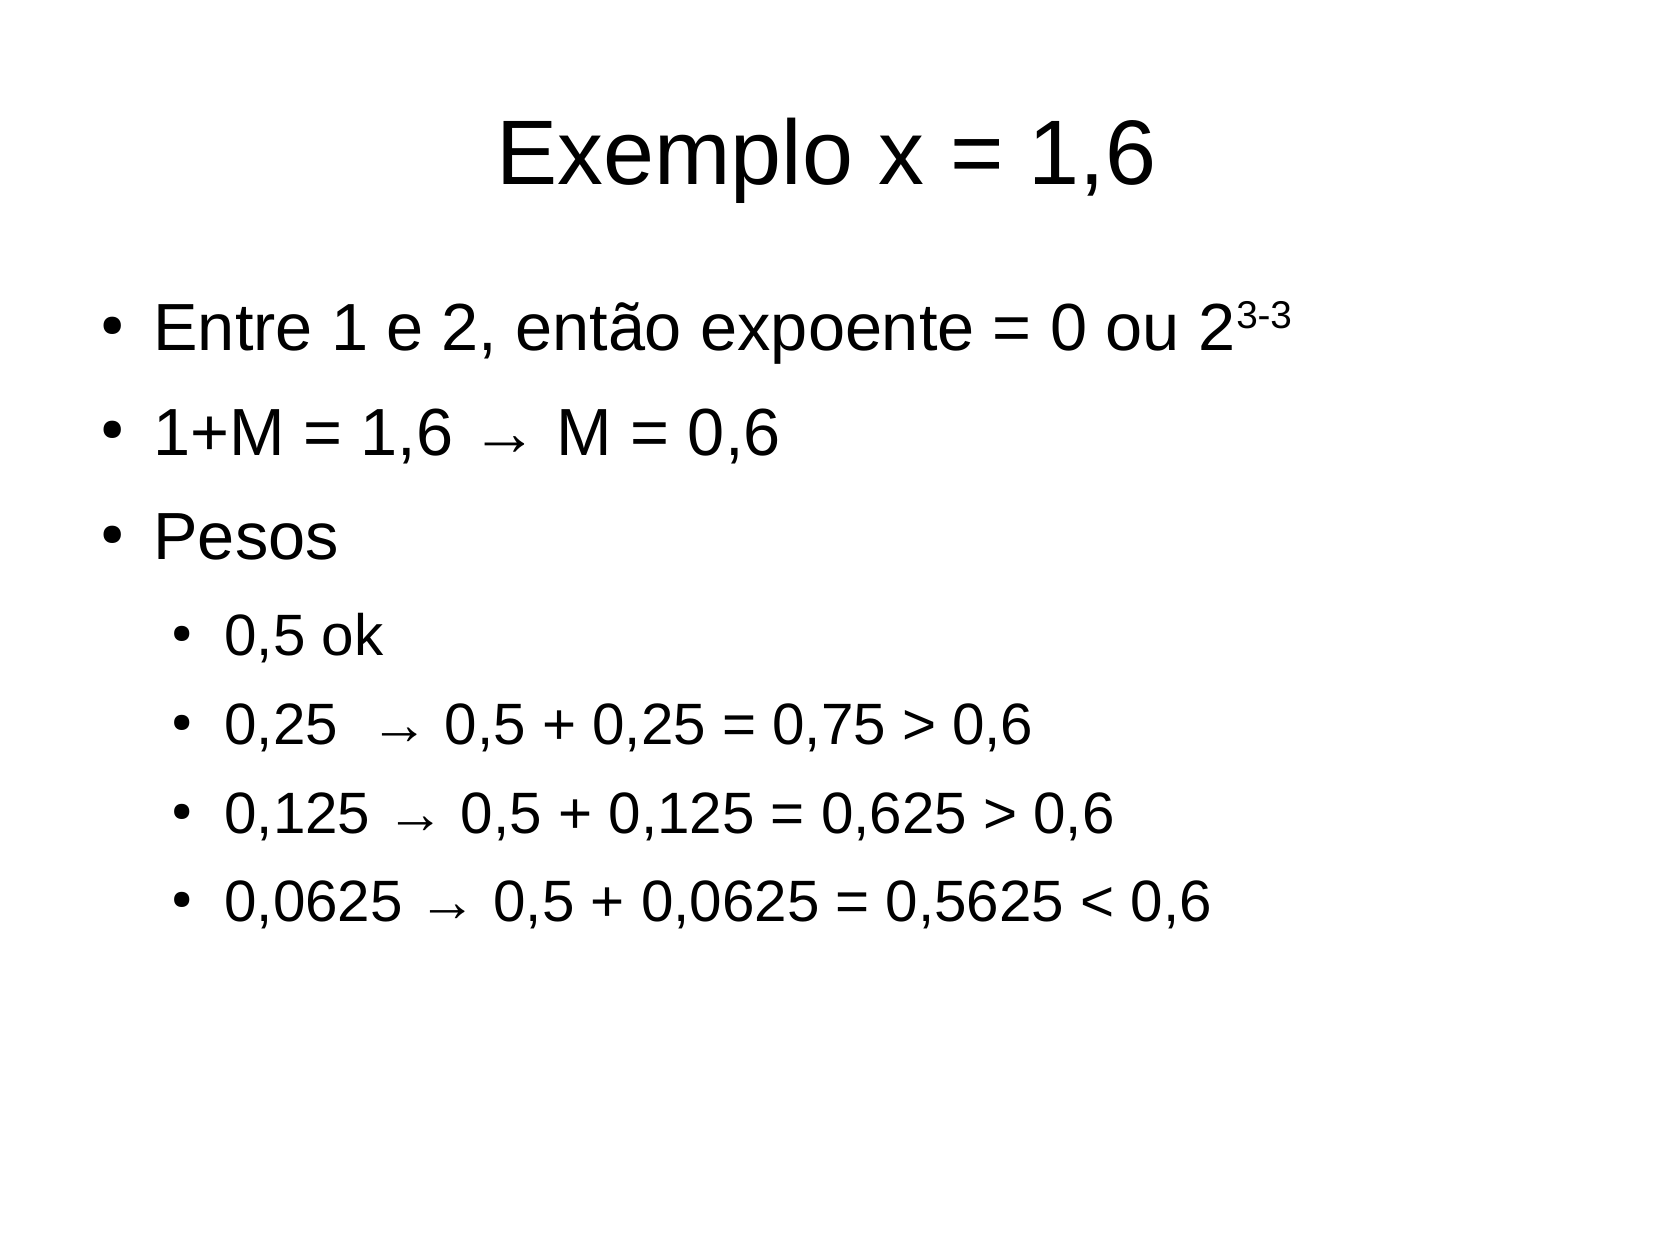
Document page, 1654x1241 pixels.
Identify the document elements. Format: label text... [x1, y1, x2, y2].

list Entre 1 e 2, então expoente = 0 ou 23-3 1+M = 1,6 → M = 0,6 Pesos 0,5 ok 0,25 → 0,5 + 0,25 = 0,75 > 0,6 0,125 → 0,5 + 0,125 = 0,625 > 0,6 0,0625 → 0,5 + 0,0625 = 0,5625 < 0,6 [82, 290, 1571, 1109]
title Exemplo x = 1,6 [82, 49, 1571, 257]
